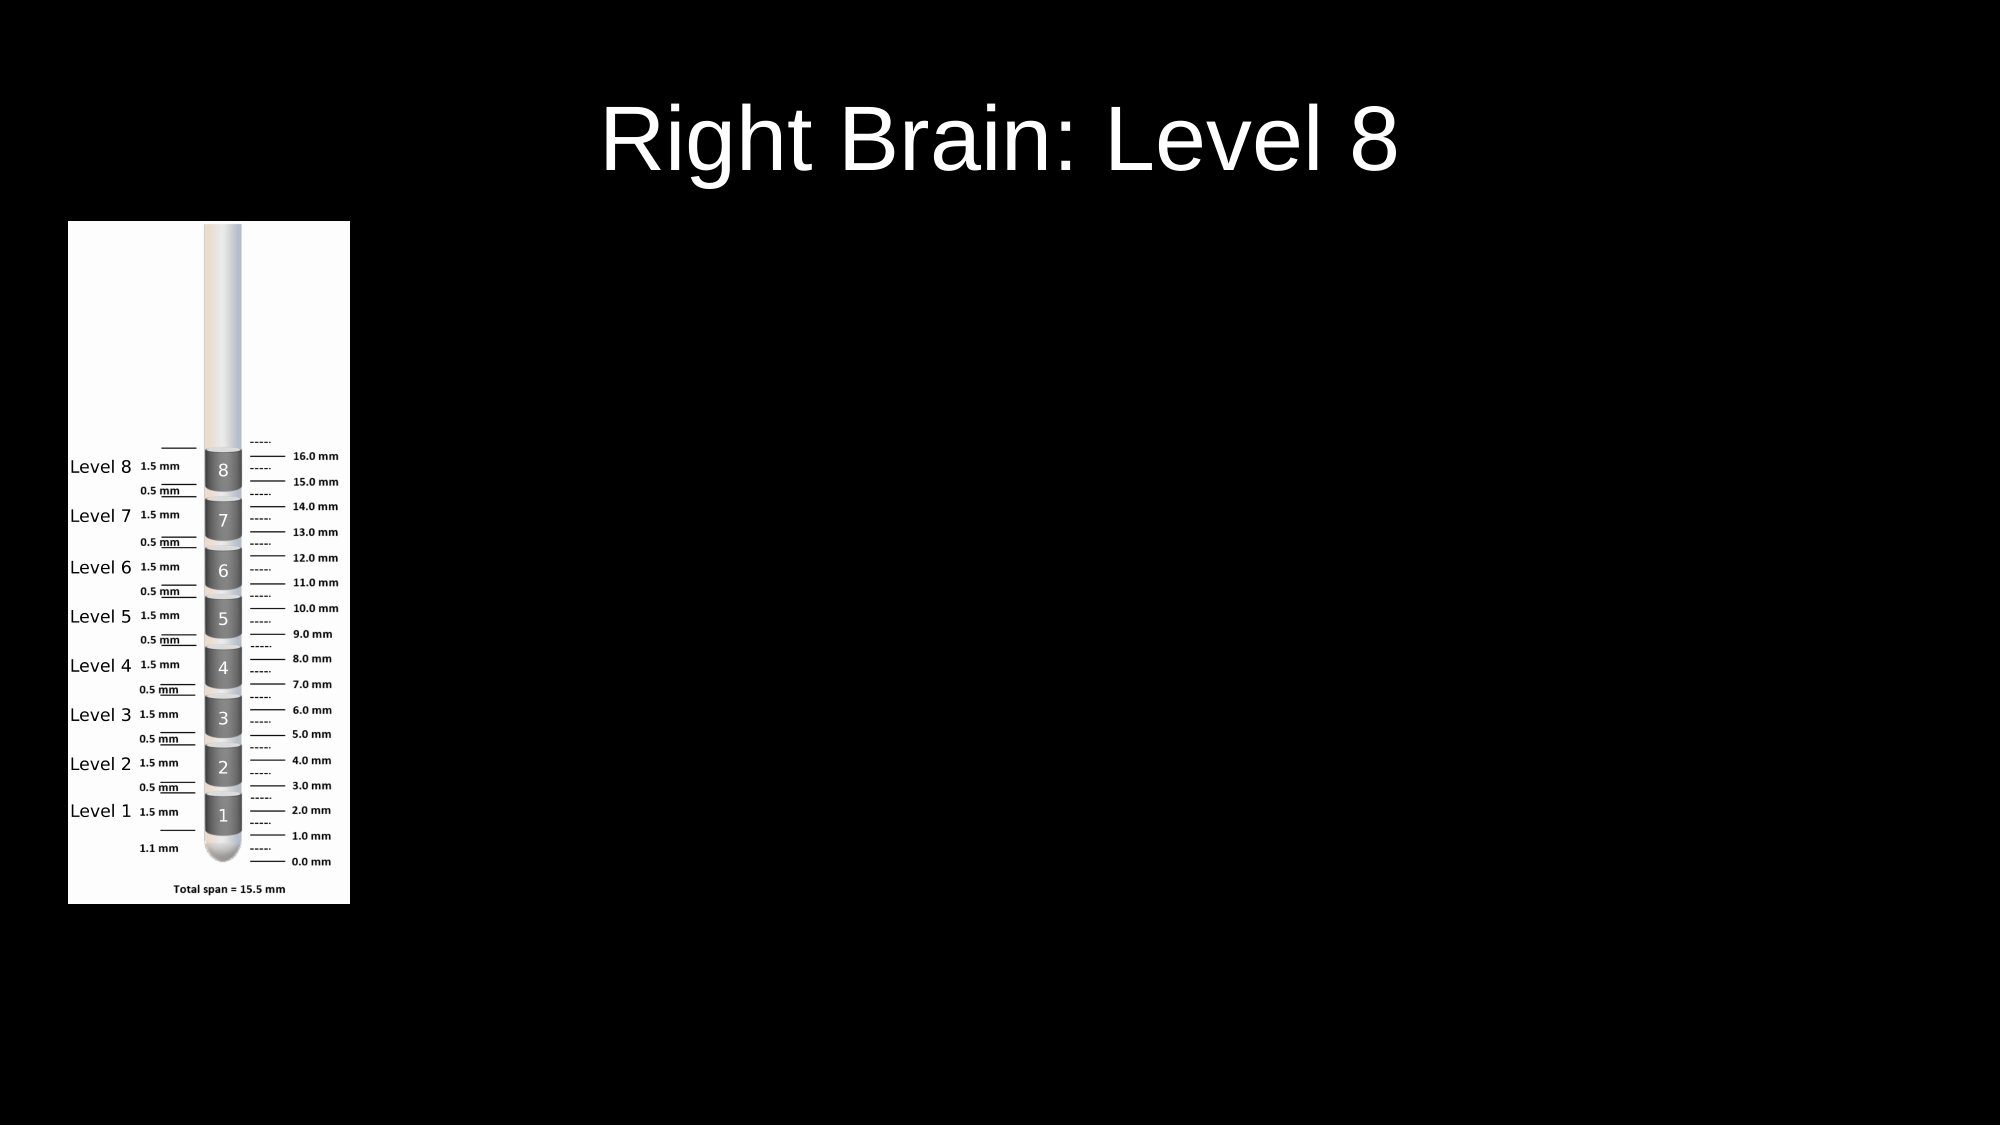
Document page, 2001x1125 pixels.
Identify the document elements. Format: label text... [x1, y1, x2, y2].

title Right Brain: Level 8 [99, 44, 1900, 233]
picture [68, 221, 350, 904]
